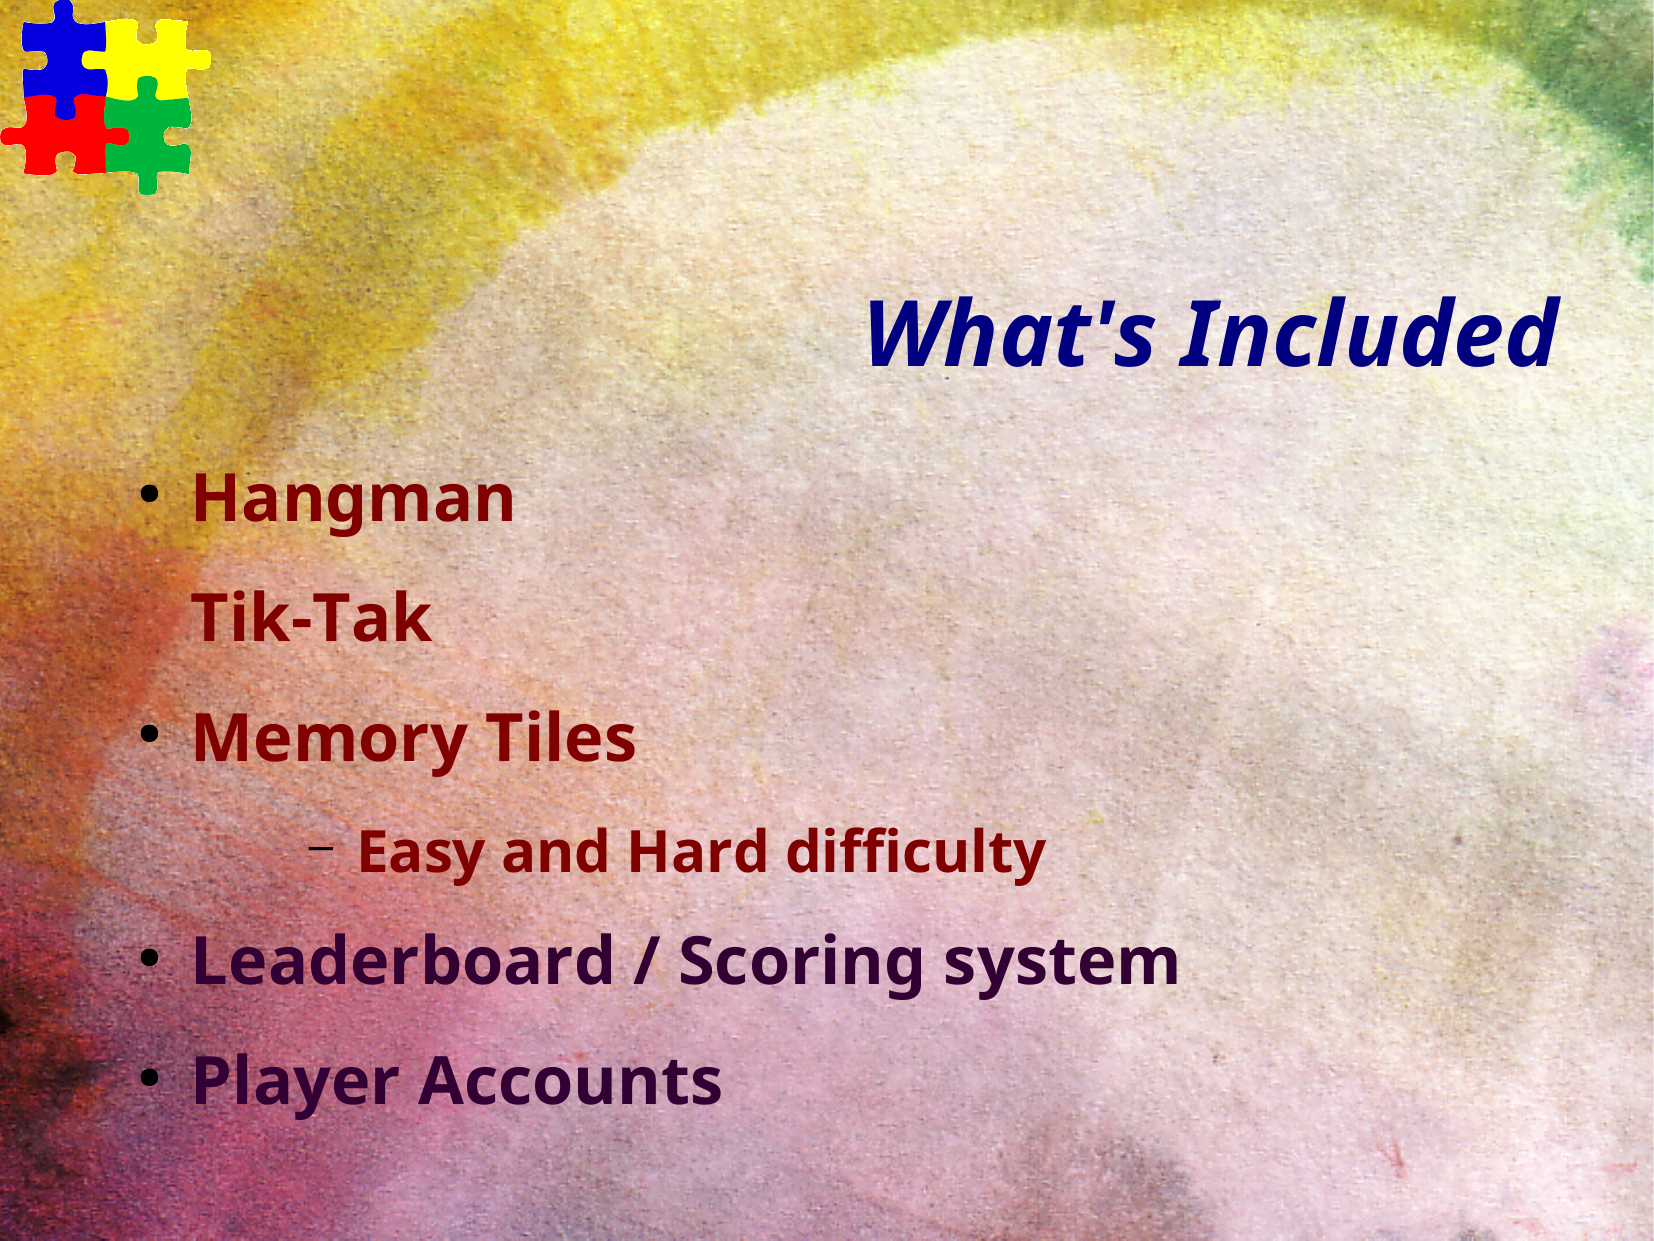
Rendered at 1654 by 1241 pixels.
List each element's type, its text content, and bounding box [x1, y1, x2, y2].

picture [0, 0, 1654, 1241]
list Hangman Tik-Tak Memory Tiles Easy and Hard difficulty Leaderboard / Scoring system Player Accounts [120, 450, 1546, 1186]
title What's Included [109, 271, 1561, 391]
